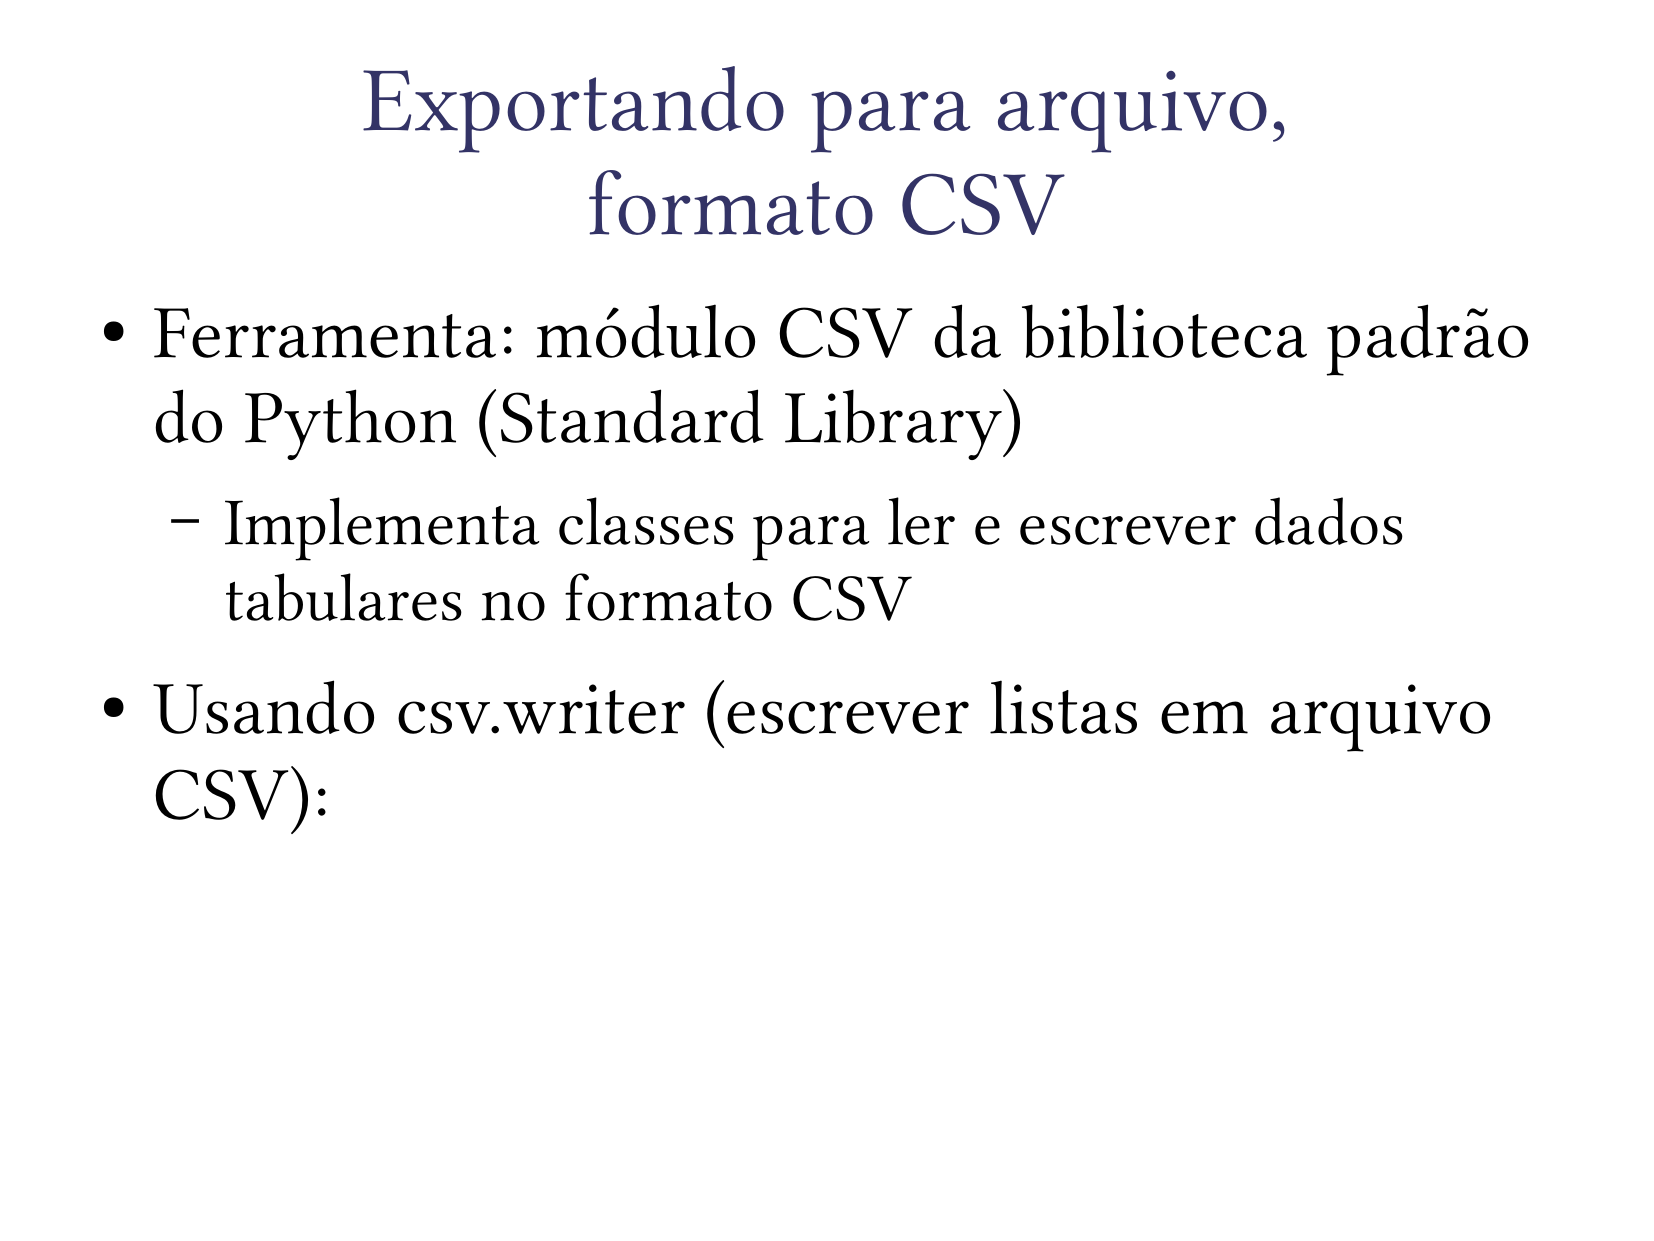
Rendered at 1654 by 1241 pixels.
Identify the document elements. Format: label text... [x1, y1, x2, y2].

list Ferramenta: módulo CSV da biblioteca padrão do Python (Standard Library) Implementa classes para ler e escrever dados tabulares no formato CSV Usando csv.writer (escrever listas em arquivo CSV): [82, 290, 1571, 1010]
title Exportando para arquivo, formato CSV [82, 47, 1571, 259]
